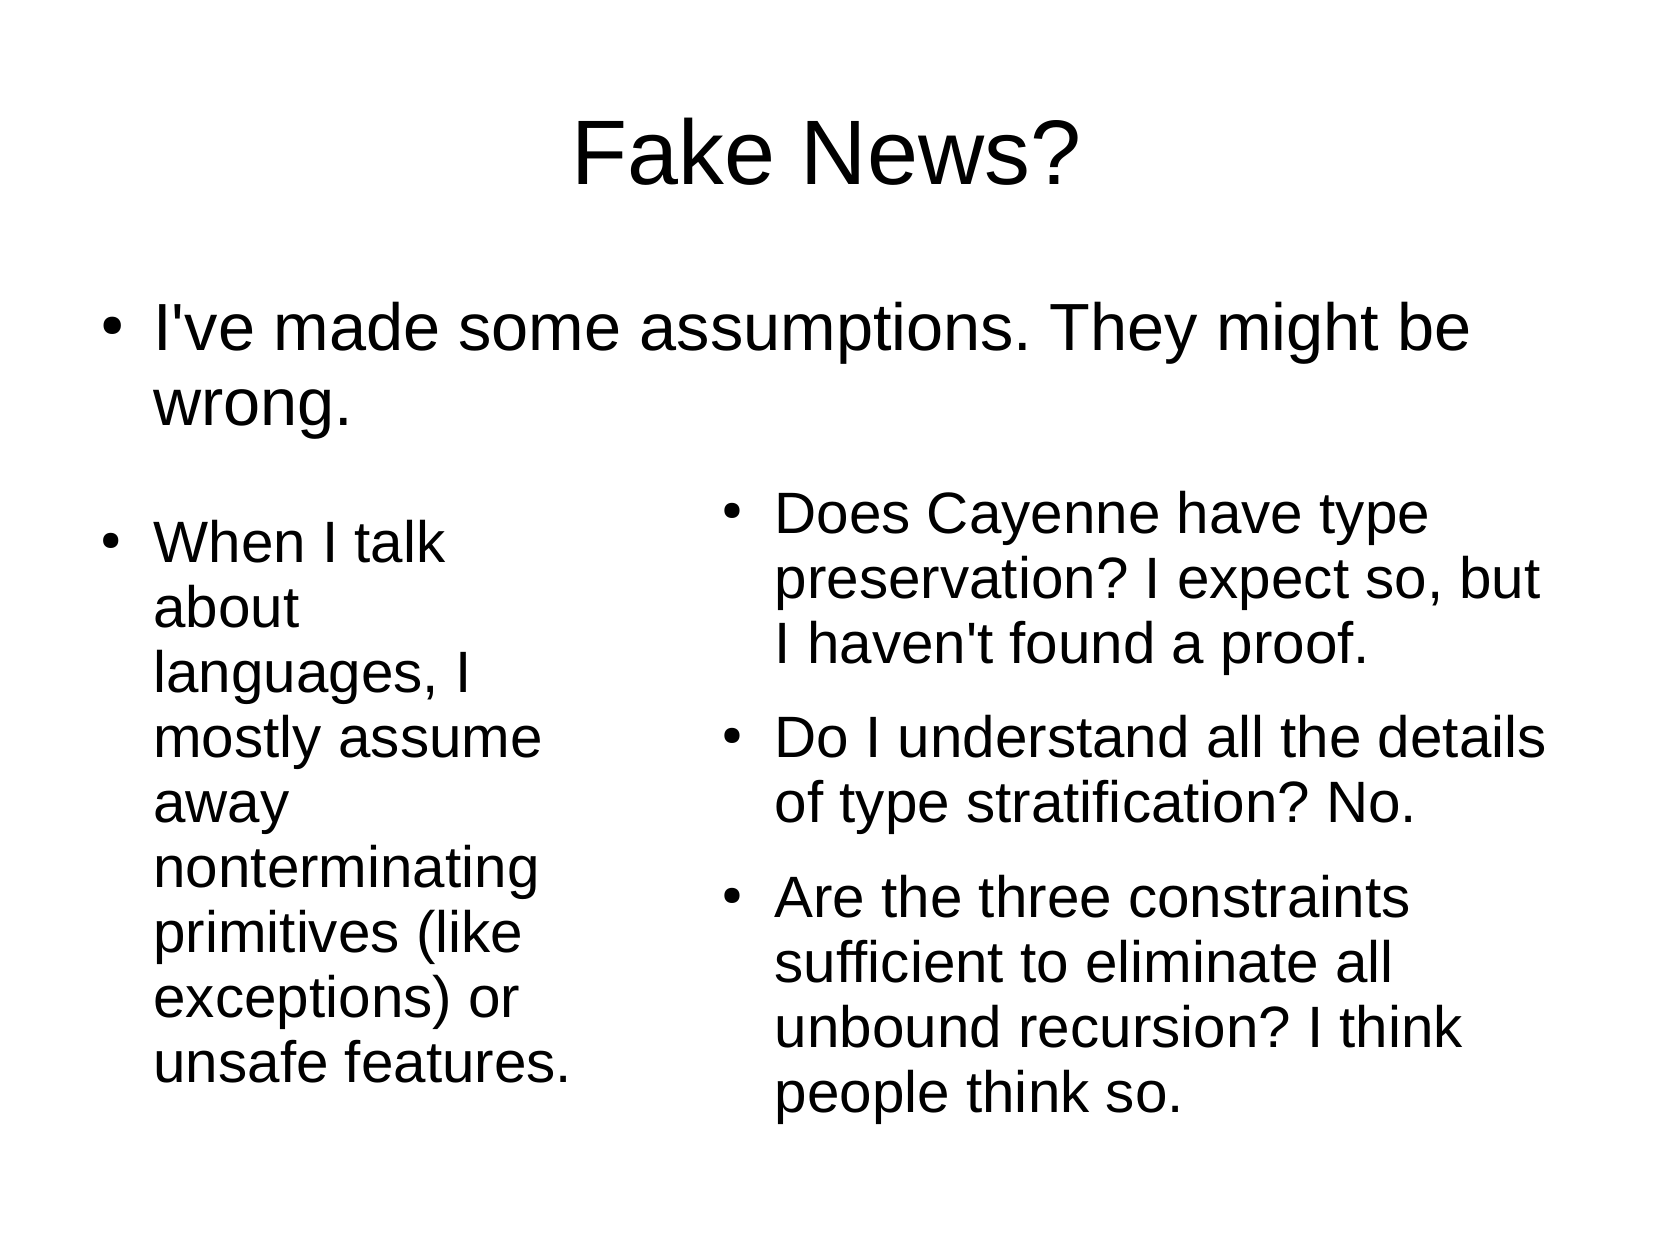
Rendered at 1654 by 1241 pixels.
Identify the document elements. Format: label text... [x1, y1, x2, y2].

list Does Cayenne have type preservation? I expect so, but I haven't found a proof. Do I understand all the details of type stratification? No. Are the three constraints sufficient to eliminate all unbound recursion? I think people think so. [703, 480, 1571, 1188]
title Fake News? [82, 49, 1571, 257]
list When I talk about languages, I mostly assume away nonterminating primitives (like exceptions) or unsafe features. [82, 510, 586, 1109]
list I've made some assumptions. They might be wrong. [82, 290, 1576, 481]
